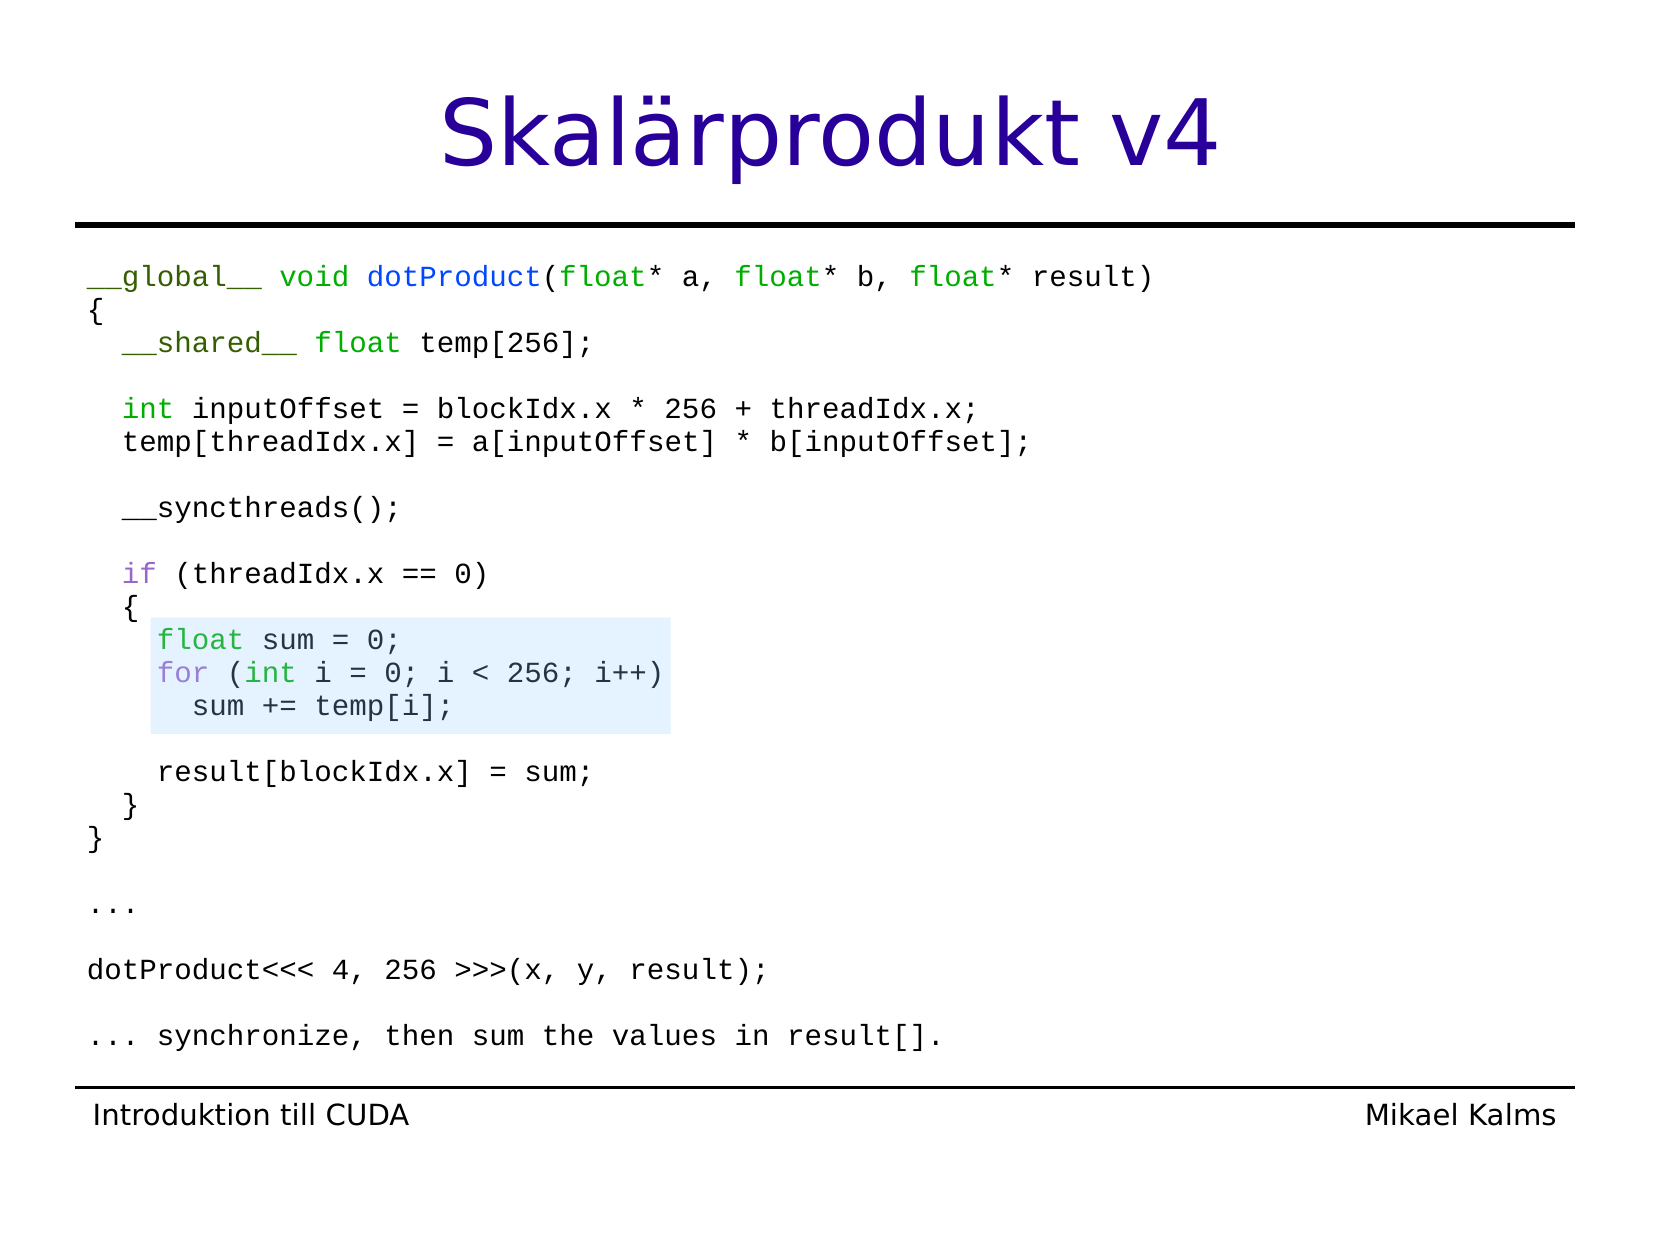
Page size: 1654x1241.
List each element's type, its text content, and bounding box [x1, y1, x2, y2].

text_box __global__ void dotProduct(float* a, float* b, float* result) { __shared__ float temp[256]; int inputOffset = blockIdx.x * 256 + threadIdx.x; temp[threadIdx.x] = a[inputOffset] * b[inputOffset]; __syncthreads(); if (threadIdx.x == 0) { float sum = 0; for (int i = 0; i < 256; i++) sum += temp[i]; result[blockIdx.x] = sum; } } ... dotProduct<<< 4, 256 >>>(x, y, result); ... synchronize, then sum the values in result[]. [86, 284, 1576, 1066]
text_box Introduktion till CUDA [75, 1087, 428, 1144]
title Skalärprodukt v4 [86, 37, 1576, 231]
text_box [150, 617, 671, 734]
text_box Mikael Kalms [1347, 1087, 1576, 1144]
